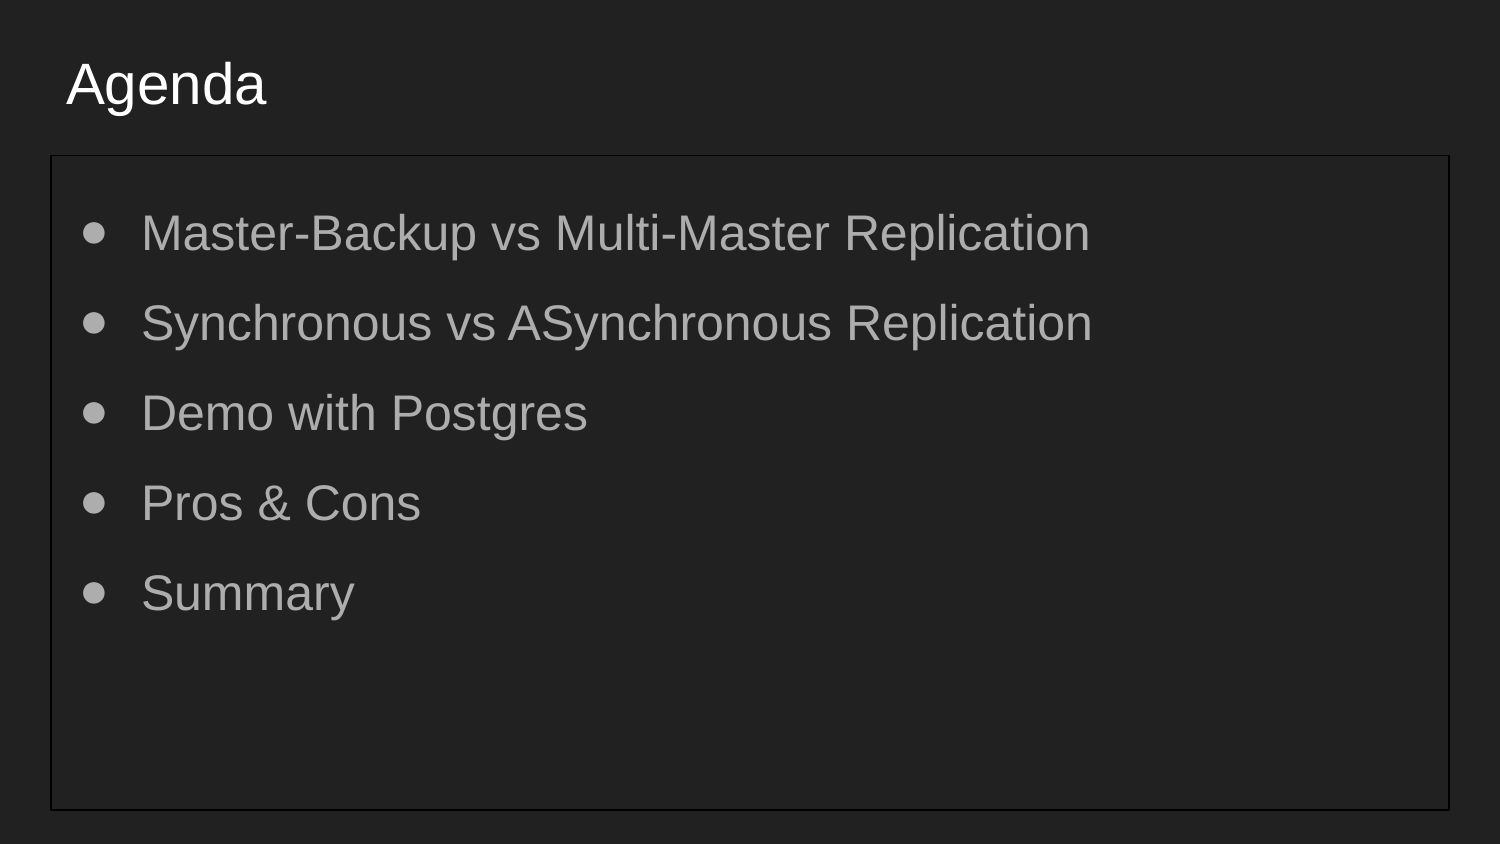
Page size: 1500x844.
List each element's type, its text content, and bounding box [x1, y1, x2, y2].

title Agenda [51, 30, 1449, 125]
list Master-Backup vs Multi-Master Replication Synchronous vs ASynchronous Replication Demo with Postgres Pros & Cons Summary [51, 155, 1449, 811]
